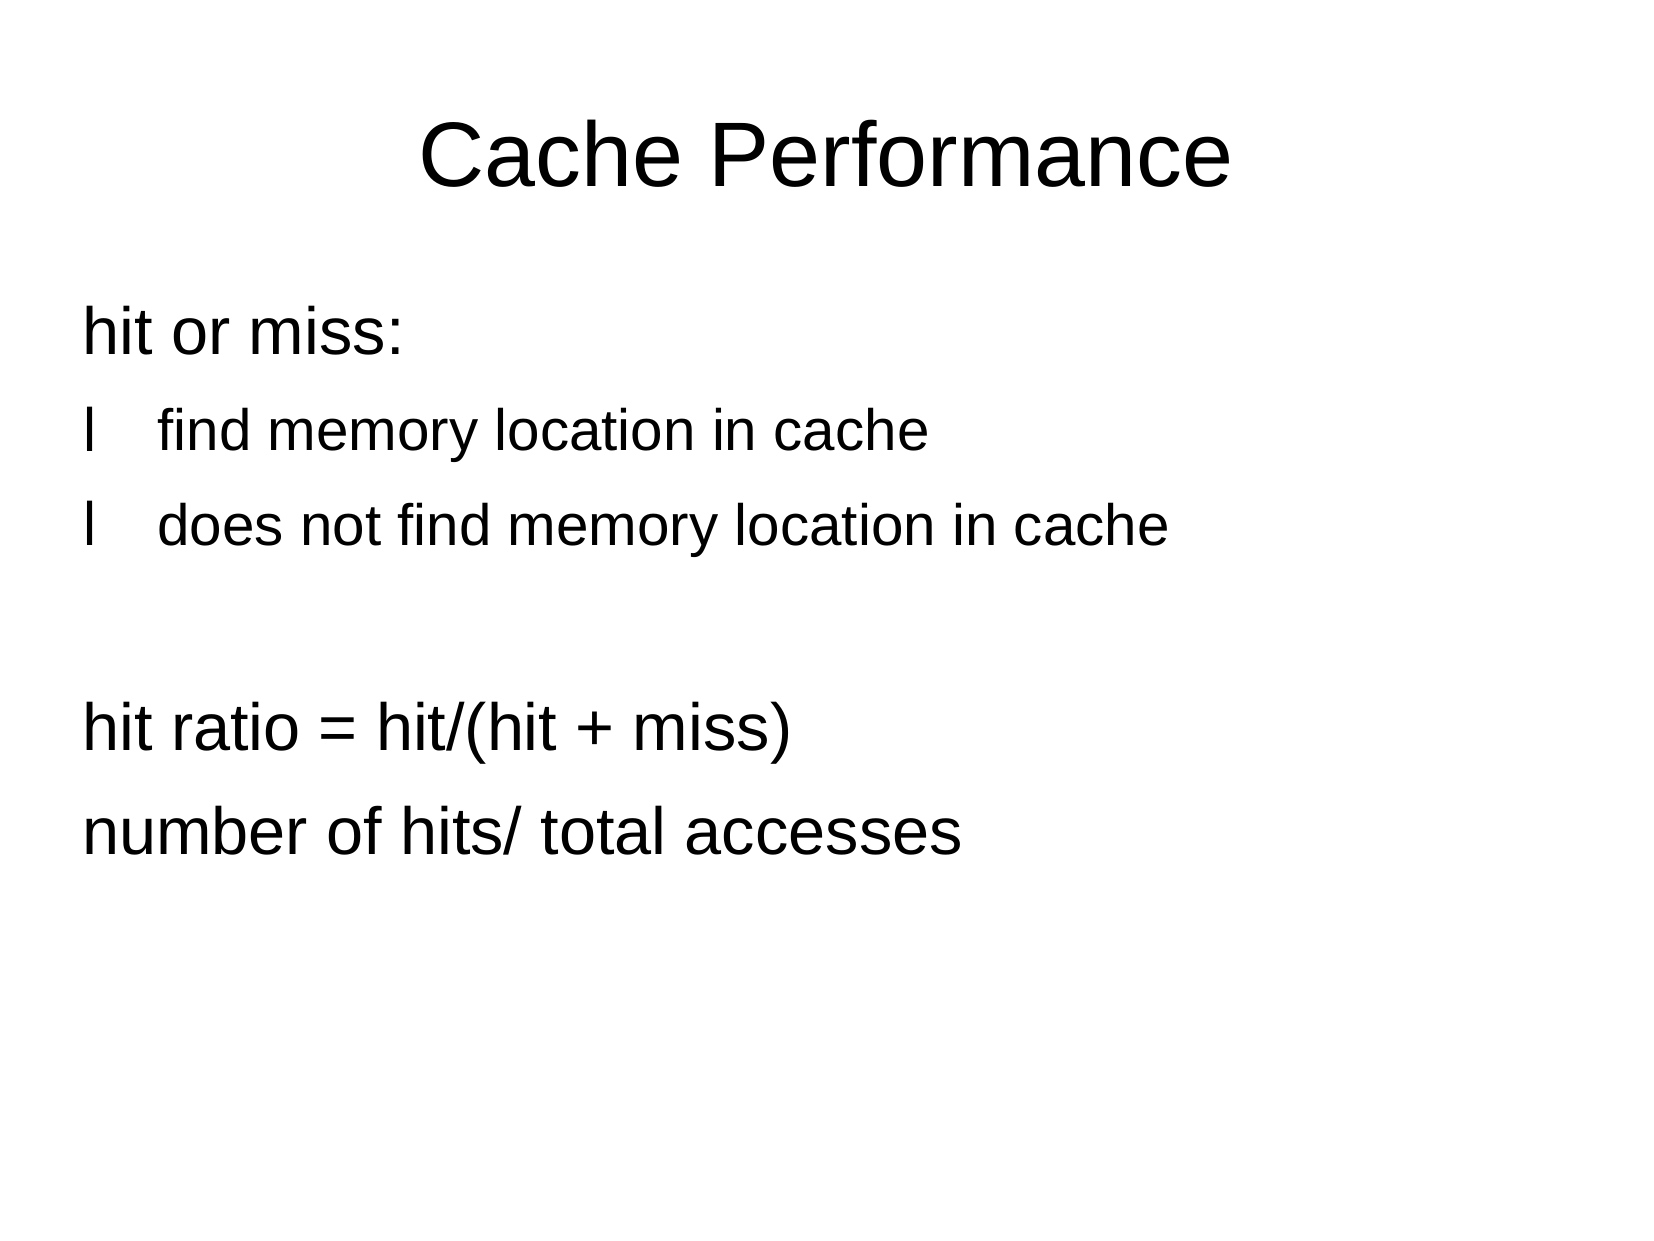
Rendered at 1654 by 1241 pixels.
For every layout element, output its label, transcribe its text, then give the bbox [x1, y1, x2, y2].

title Cache Performance [82, 49, 1571, 257]
list hit or miss: find memory location in cache does not find memory location in cache hit ratio = hit/(hit + miss) number of hits/ total accesses [82, 290, 1571, 1109]
